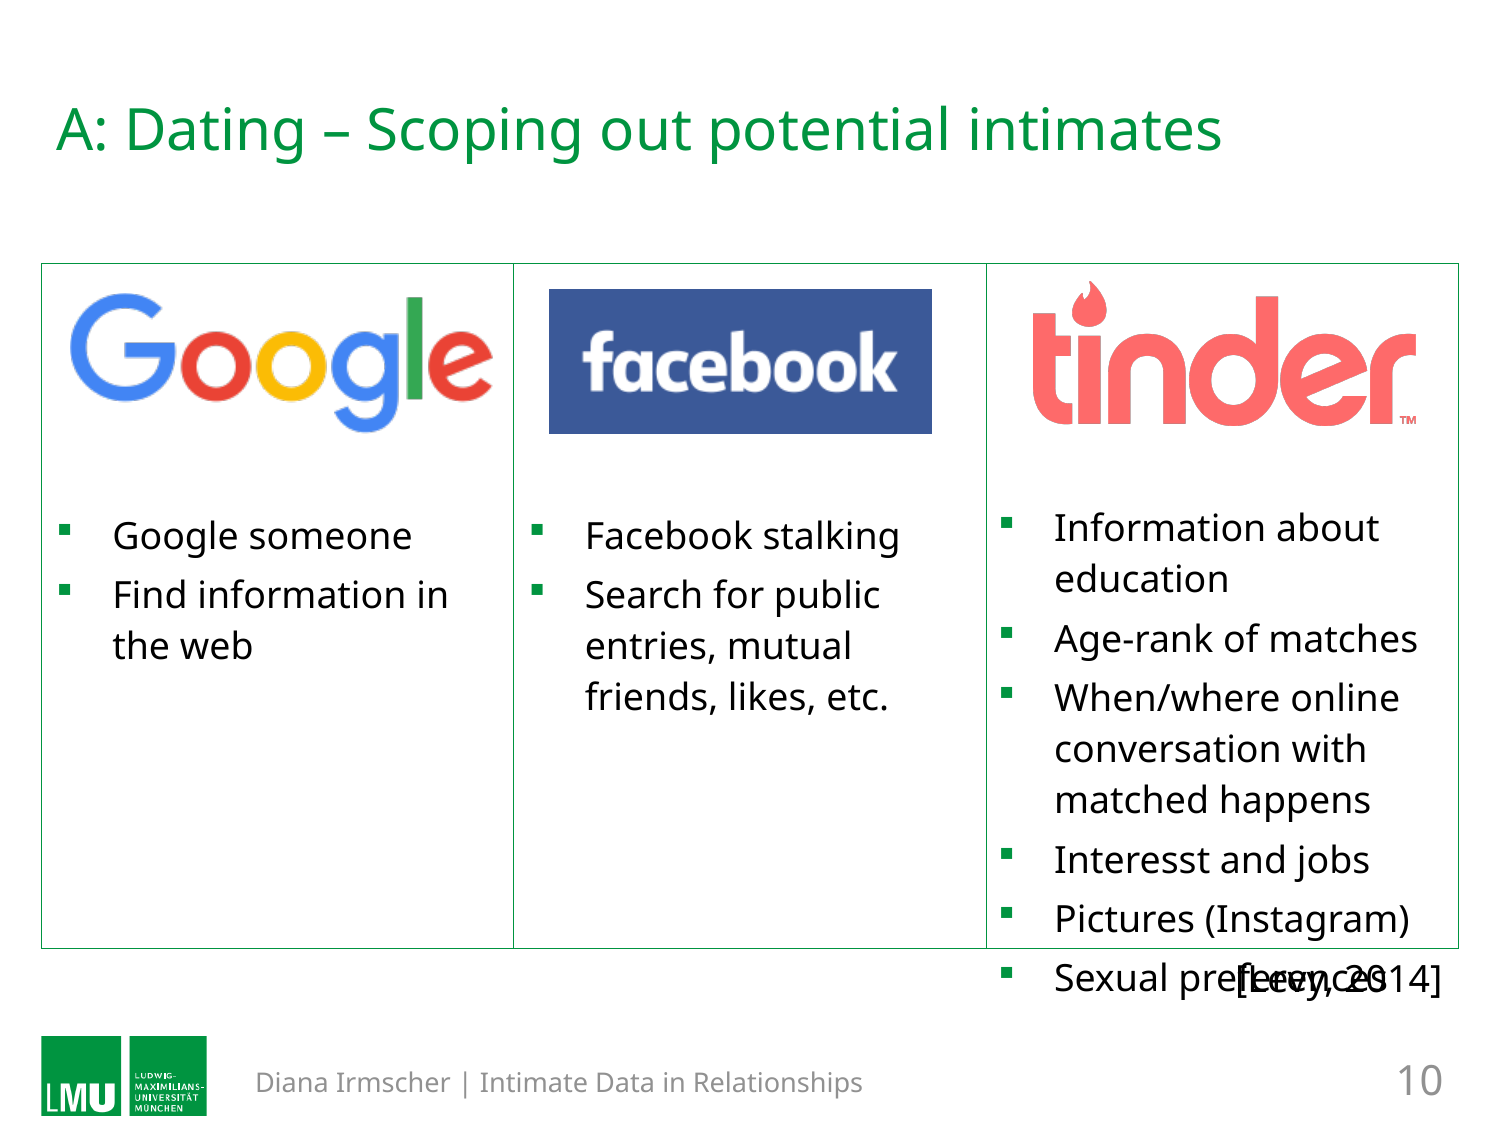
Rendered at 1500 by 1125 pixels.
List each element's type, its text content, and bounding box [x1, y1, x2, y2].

slide_number 20 [1014, 1046, 1459, 1117]
list [Levy, 2014] [41, 947, 1458, 1007]
text_box Information about education Age-rank of matches When/where online conversation with matched happens Interesst and jobs Pictures (Instagram) Sexual preferences [997, 501, 1471, 936]
text_box Google someone Find information in the web [41, 501, 513, 934]
title A: Dating – Scoping out potential intimates [41, 37, 1459, 217]
text_box Facebook stalking Search for public entries, mutual friends, likes, etc. [513, 501, 987, 934]
footer Diana Irmscher | Intimate Data in Relationships [240, 1046, 963, 1117]
list [41, 263, 1459, 949]
